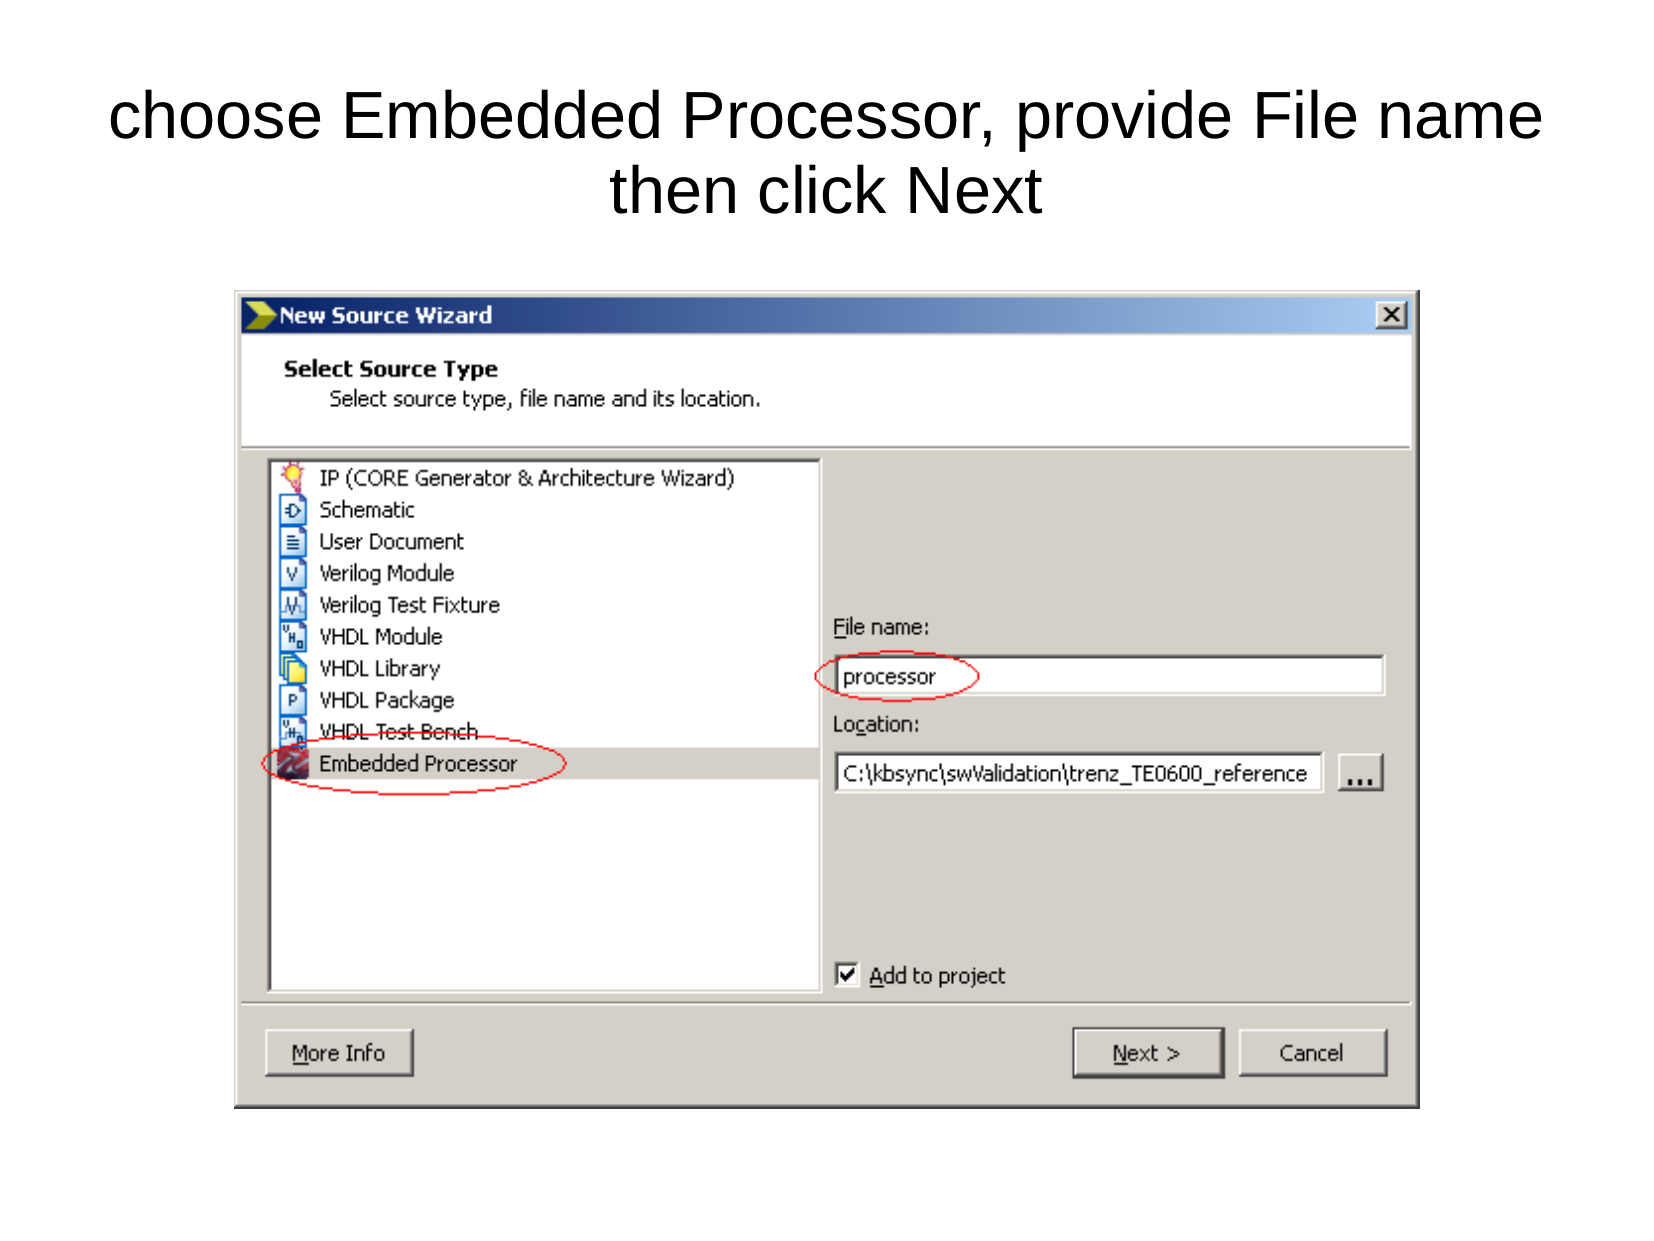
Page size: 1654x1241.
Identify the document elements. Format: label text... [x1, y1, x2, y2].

title choose Embedded Processor, provide File name then click Next [82, 49, 1571, 257]
picture [234, 290, 1420, 1109]
